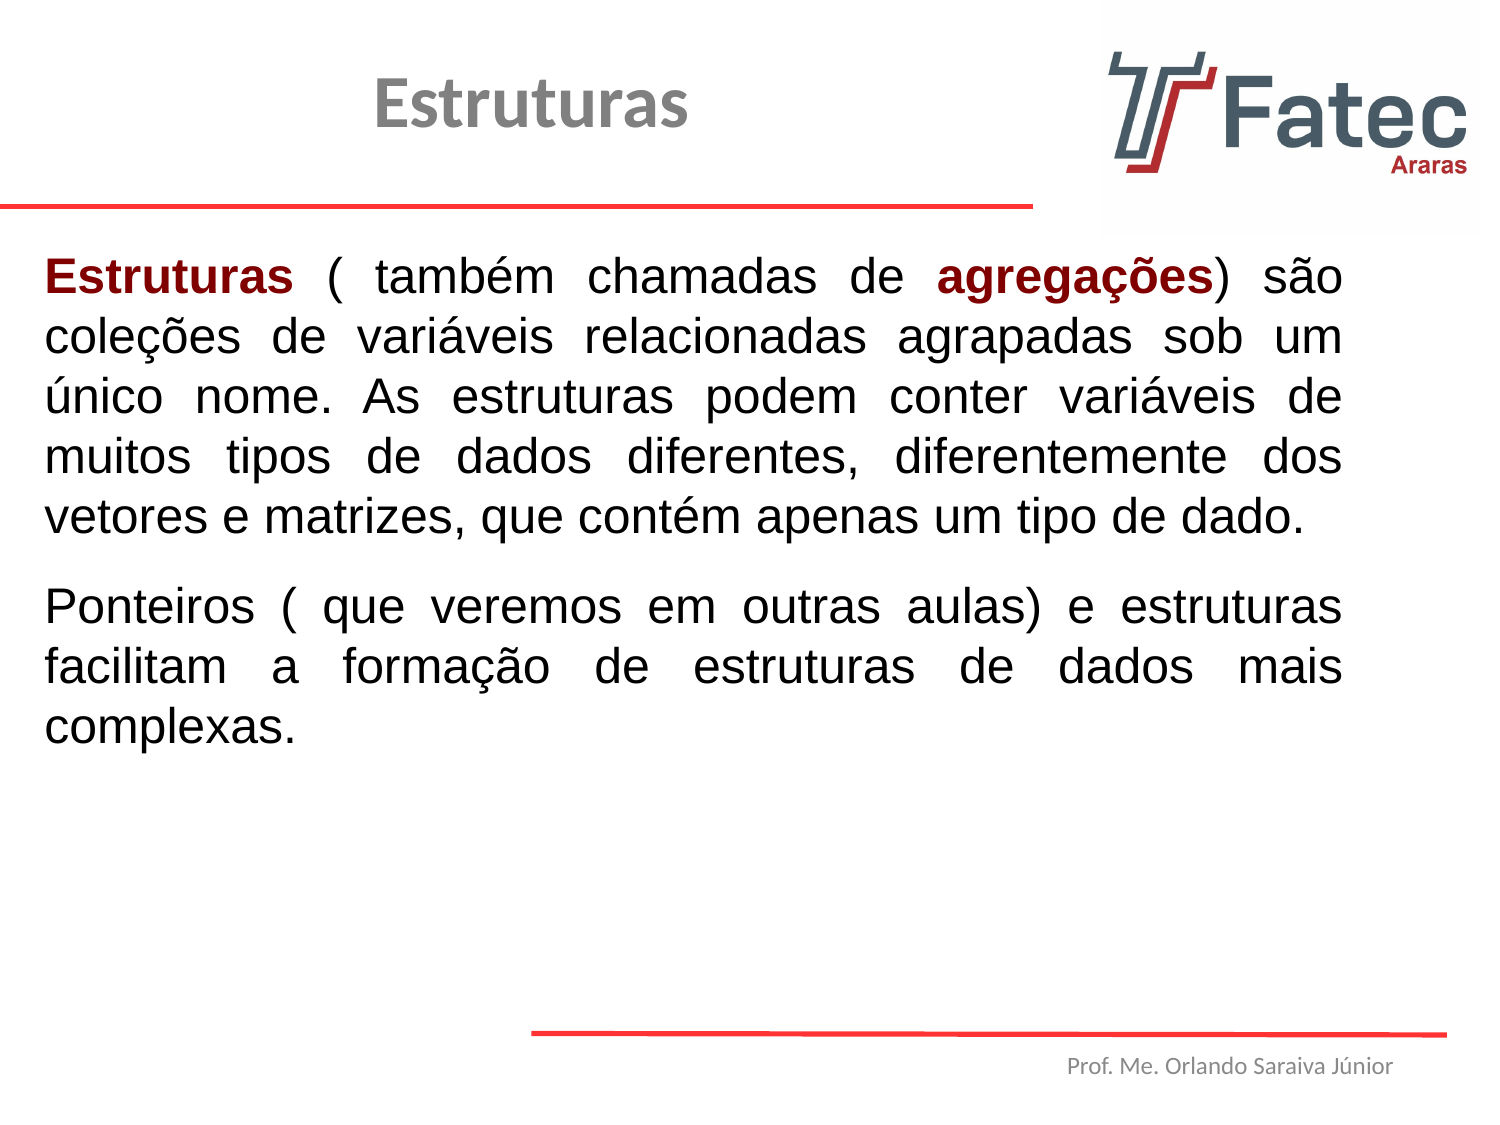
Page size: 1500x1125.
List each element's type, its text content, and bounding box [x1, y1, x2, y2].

picture [1100, 0, 1479, 237]
title Estruturas [0, 45, 1063, 233]
list Estruturas ( também chamadas de agregações) são coleções de variáveis relacionadas agrapadas sob um único nome. As estruturas podem conter variáveis de muitos tipos de dados diferentes, diferentemente dos vetores e matrizes, que contém apenas um tipo de dado. Ponteiros ( que veremos em outras aulas) e estruturas facilitam a formação de estruturas de dados mais complexas. [29, 236, 1359, 1004]
